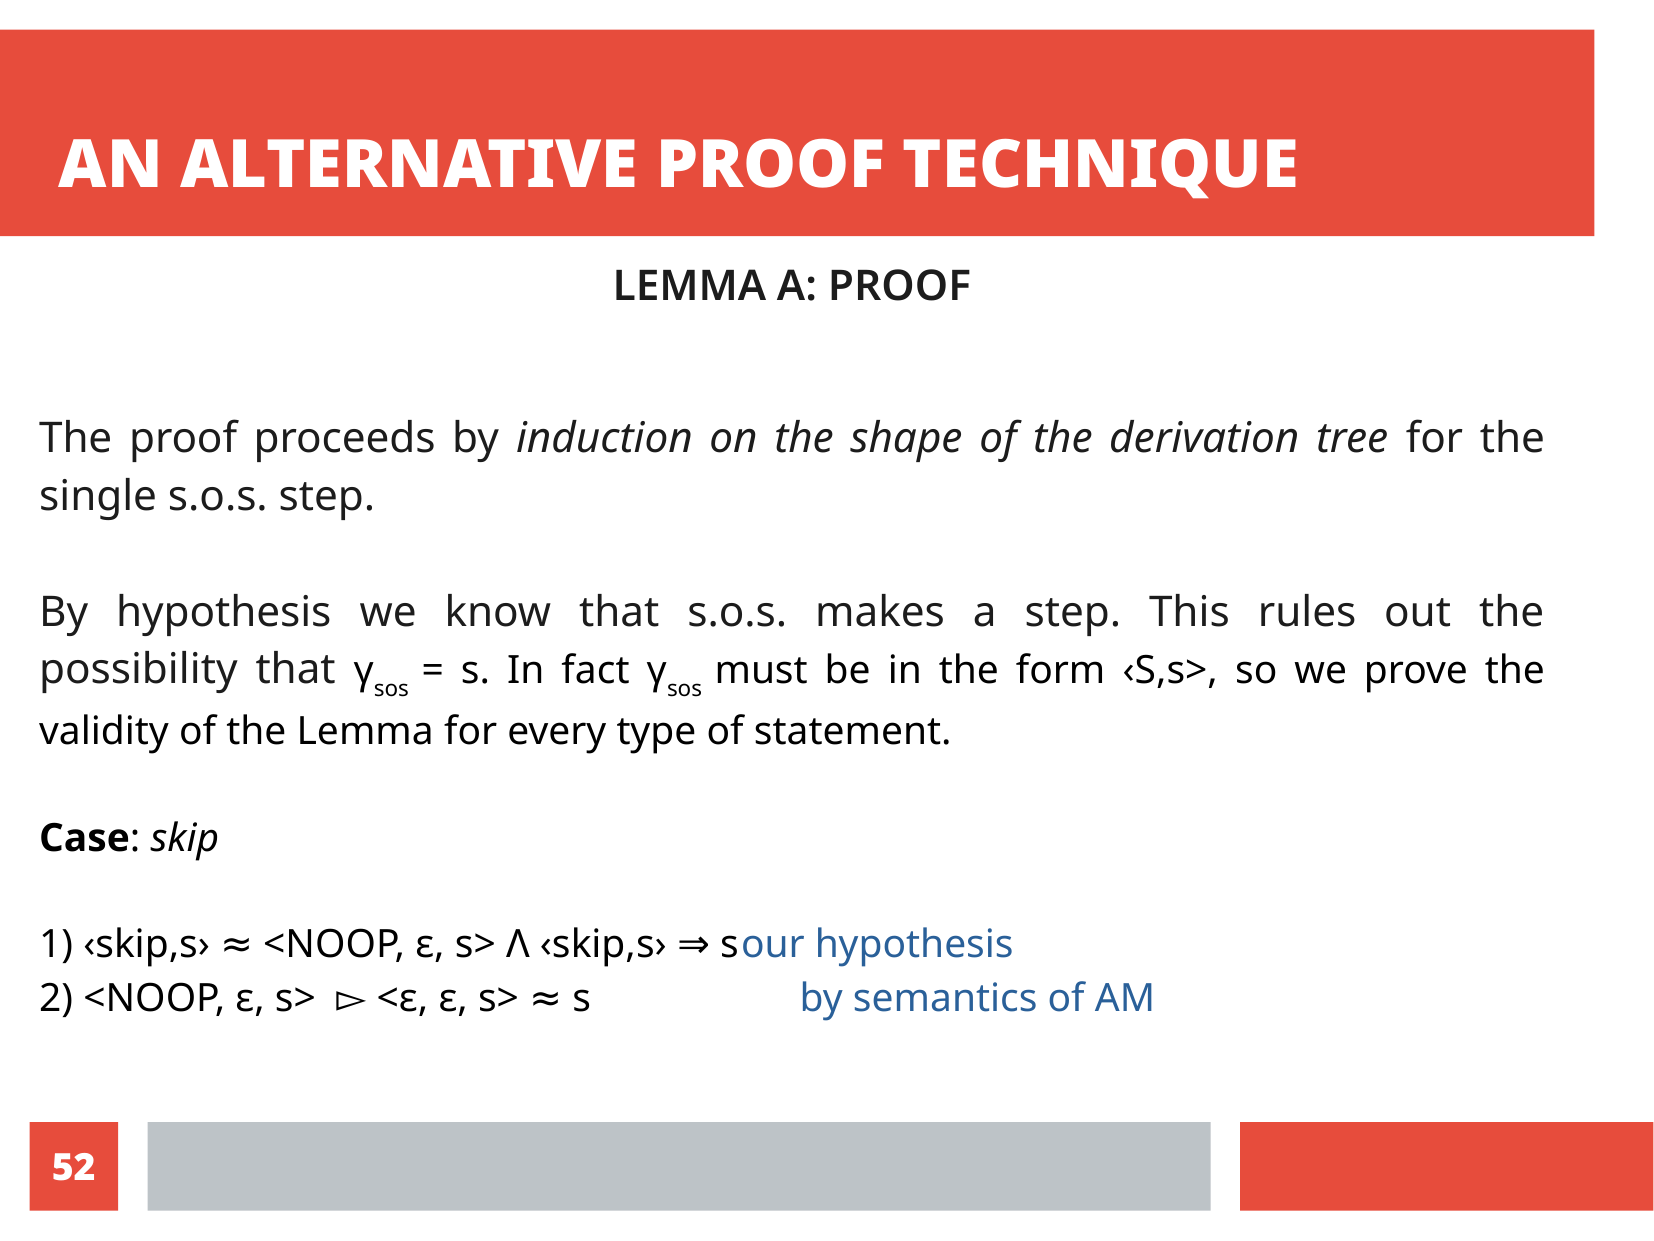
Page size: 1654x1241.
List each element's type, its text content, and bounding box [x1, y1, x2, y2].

list LEMMA A: PROOF The proof proceeds by induction on the shape of the derivation tree for the single s.o.s. step. By hypothesis we know that s.o.s. makes a step. This rules out the possibility that γsos = s. In fact γsos must be in the form ‹S,s>, so we prove the validity of the Lemma for every type of statement. Case: skip 1) ‹skip,s› ≈ <NOOP, ε, s> Ʌ ‹skip,s› ⇒ s our hypothesis 2) <NOOP, ε, s> ▻ <ε, ε, s> ≈ s by semantics of AM [39, 255, 1546, 1023]
title AN ALTERNATIVE PROOF TECHNIQUE [59, 59, 1595, 207]
